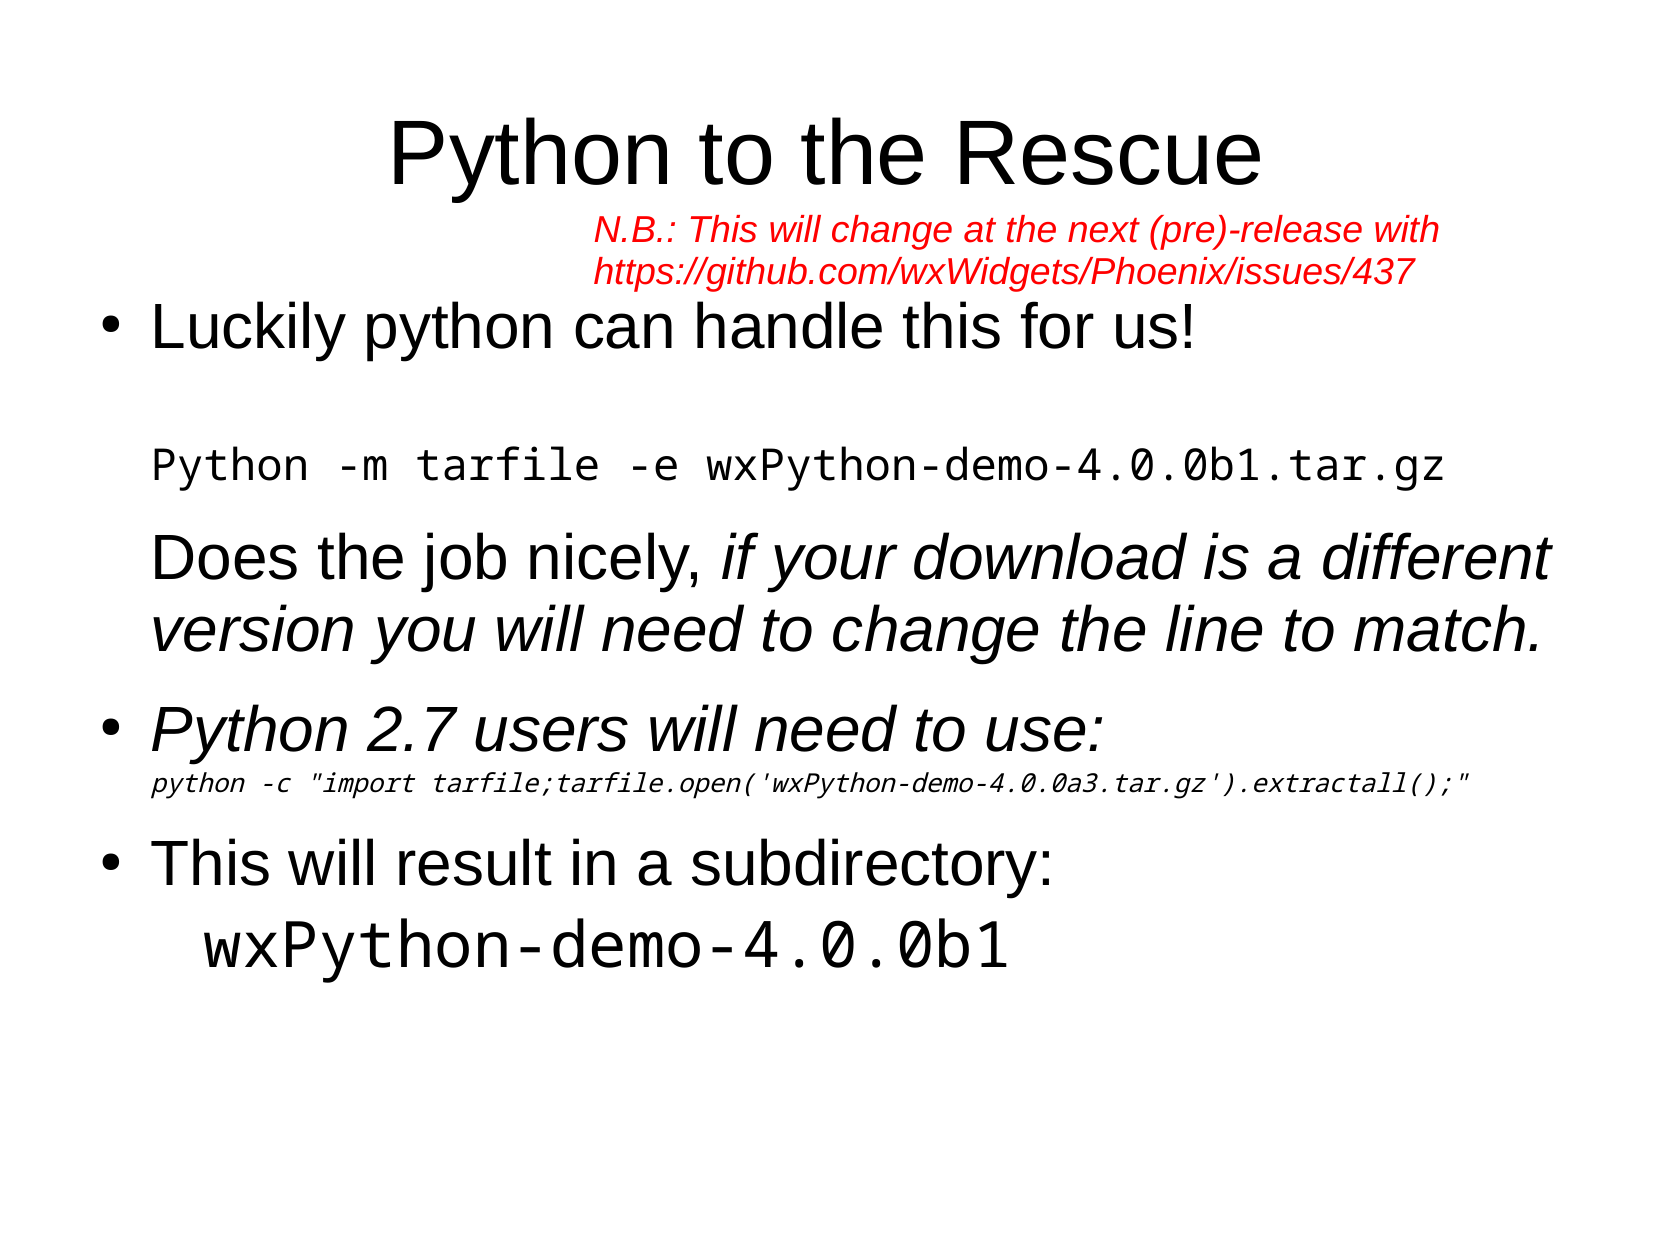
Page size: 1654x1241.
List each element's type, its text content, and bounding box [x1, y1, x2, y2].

text_box N.B.: This will change at the next (pre)-release with https://github.com/wxWidgets/Phoenix/issues/437 [578, 200, 1524, 319]
title Python to the Rescue [82, 49, 1571, 257]
list Luckily python can handle this for us! Python -m tarfile -e wxPython-demo-4.0.0b1.tar.gz Does the job nicely, if your download is a different version you will need to change the line to match. Python 2.7 users will need to use: python -c "import tarfile;tarfile.open('wxPython-demo-4.0.0a3.tar.gz').extractall();" This will result in a subdirectory: wxPython-demo-4.0.0b1 [82, 290, 1571, 1010]
